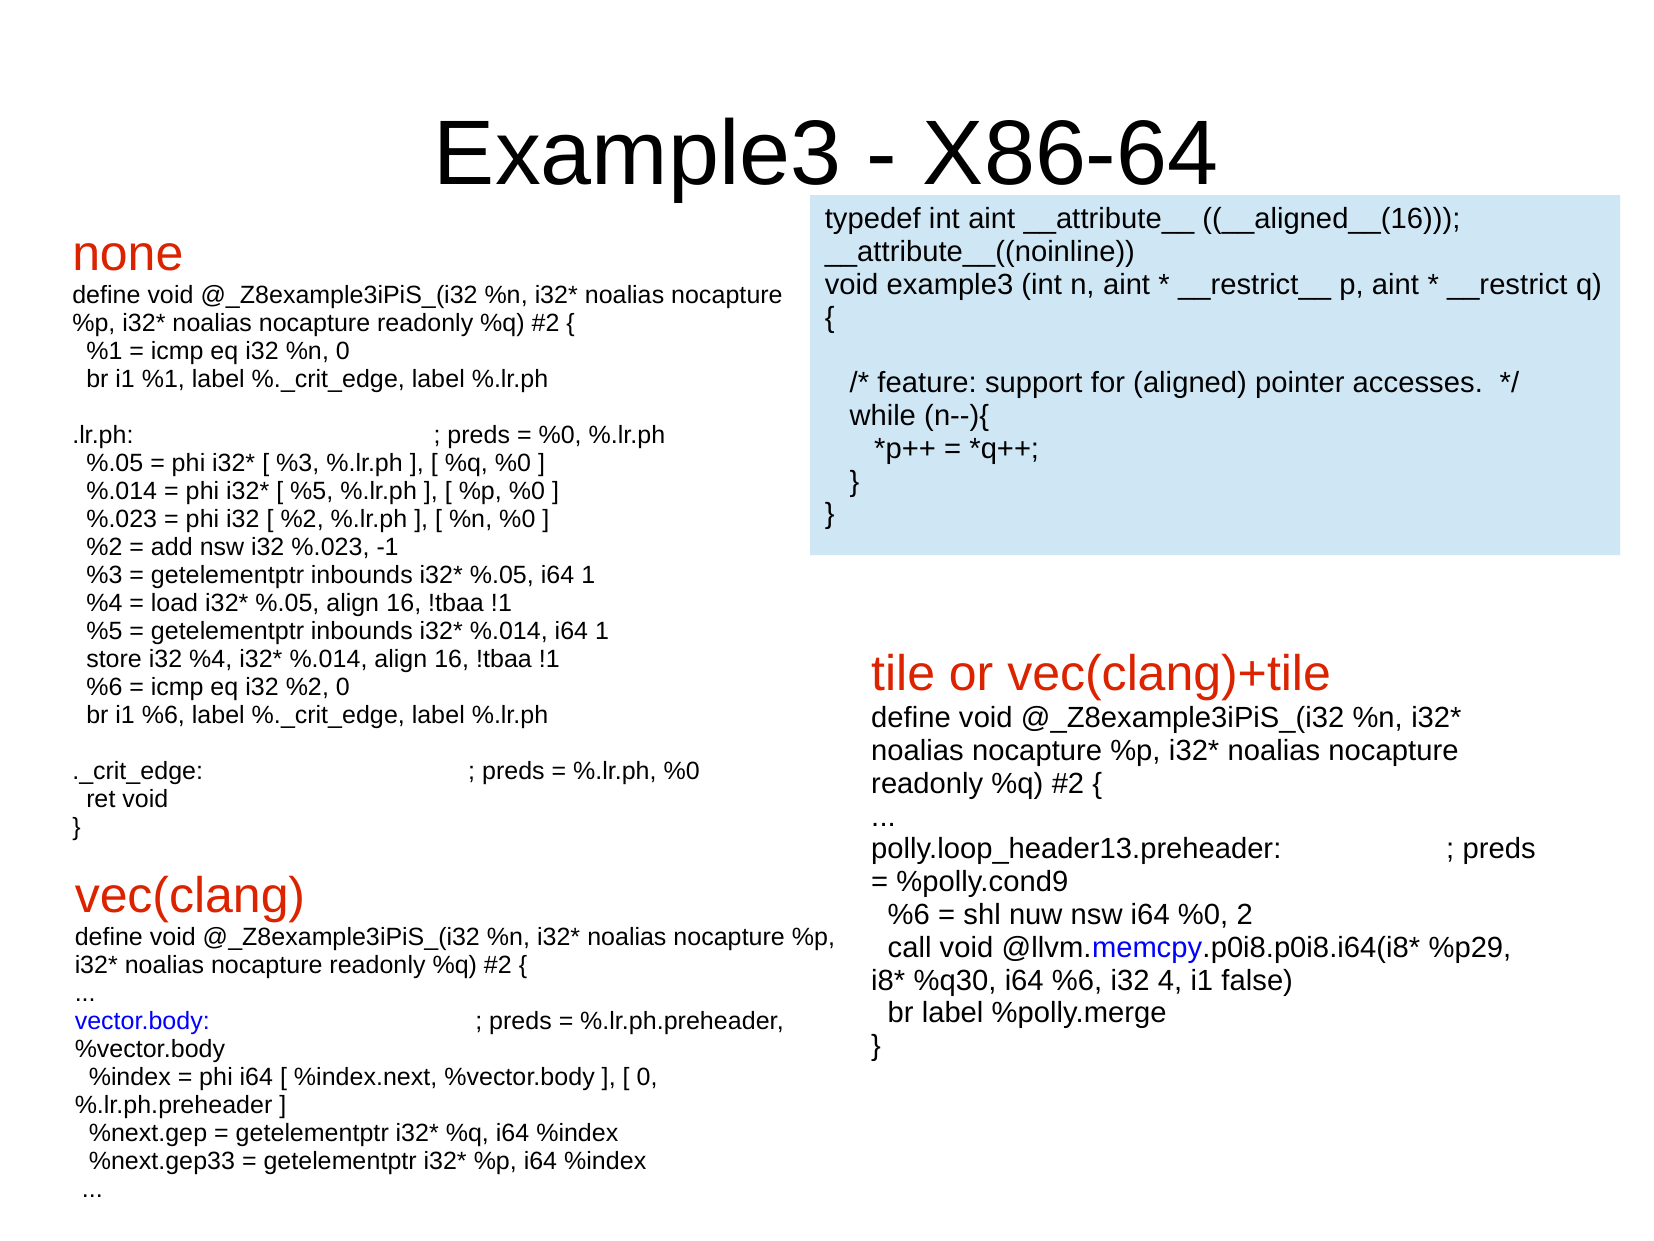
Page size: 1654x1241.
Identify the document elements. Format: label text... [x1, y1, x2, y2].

text_box typedef int aint __attribute__ ((__aligned__(16))); __attribute__((noinline)) void example3 (int n, aint * __restrict__ p, aint * __restrict q) { /* feature: support for (aligned) pointer accesses. */ while (n--){ *p++ = *q++; } } [810, 195, 1621, 556]
text_box vec(clang) define void @_Z8example3iPiS_(i32 %n, i32* noalias nocapture %p, i32* noalias nocapture readonly %q) #2 { ... vector.body: ; preds = %.lr.ph.preheader, %vector.body %index = phi i64 [ %index.next, %vector.body ], [ 0, %.lr.ph.preheader ] %next.gep = getelementptr i32* %q, i64 %index %next.gep33 = getelementptr i32* %p, i64 %index ... [60, 859, 878, 1224]
title Example3 - X86-64 [82, 49, 1571, 217]
text_box none define void @_Z8example3iPiS_(i32 %n, i32* noalias nocapture %p, i32* noalias nocapture readonly %q) #2 { %1 = icmp eq i32 %n, 0 br i1 %1, label %._crit_edge, label %.lr.ph .lr.ph: ; preds = %0, %.lr.ph %.05 = phi i32* [ %3, %.lr.ph ], [ %q, %0 ] %.014 = phi i32* [ %5, %.lr.ph ], [ %p, %0 ] %.023 = phi i32 [ %2, %.lr.ph ], [ %n, %0 ] %2 = add nsw i32 %.023, -1 %3 = getelementptr inbounds i32* %.05, i64 1 %4 = load i32* %.05, align 16, !tbaa !1 %5 = getelementptr inbounds i32* %.014, i64 1 store i32 %4, i32* %.014, align 16, !tbaa !1 %6 = icmp eq i32 %2, 0 br i1 %6, label %._crit_edge, label %.lr.ph ._crit_edge: ; preds = %.lr.ph, %0 ret void } [57, 217, 811, 849]
text_box tile or vec(clang)+tile define void @_Z8example3iPiS_(i32 %n, i32* noalias nocapture %p, i32* noalias nocapture readonly %q) #2 { ... polly.loop_header13.preheader: ; preds = %polly.cond9 %6 = shl nuw nsw i64 %0, 2 call void @llvm.memcpy.p0i8.p0i8.i64(i8* %p29, i8* %q30, i64 %6, i32 4, i1 false) br label %polly.merge } [856, 638, 1561, 1096]
